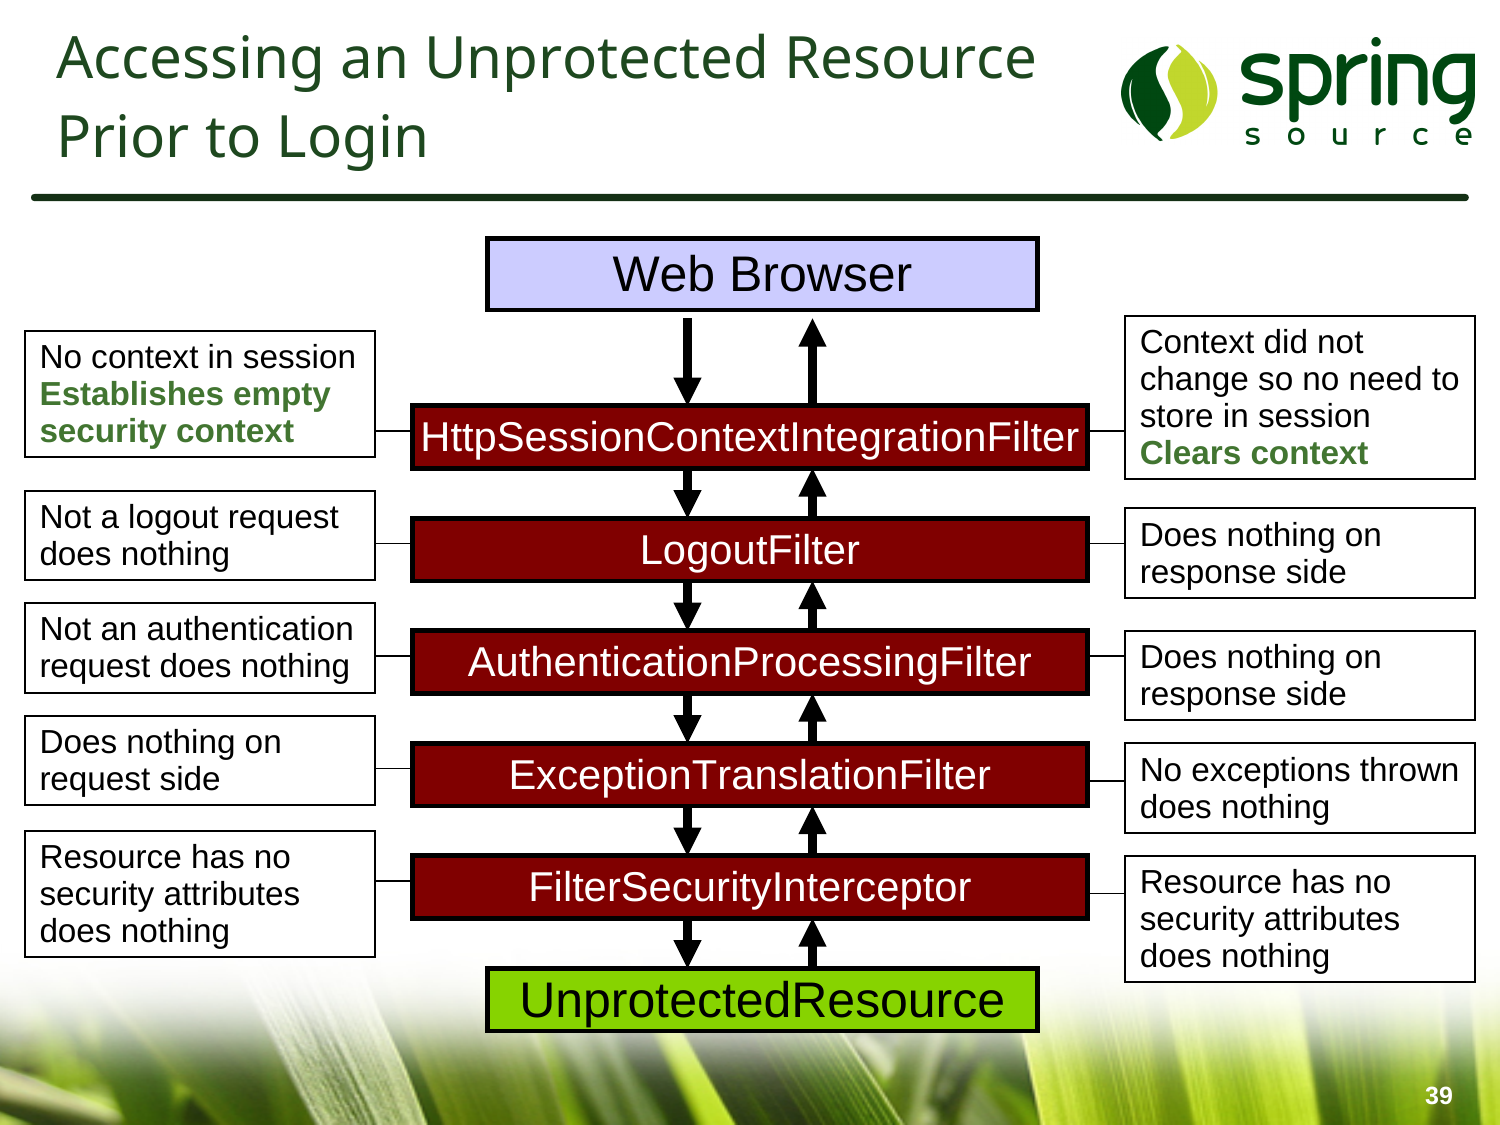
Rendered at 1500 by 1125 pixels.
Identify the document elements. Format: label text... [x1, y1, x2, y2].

text_box LogoutFilter [412, 518, 1088, 581]
text_box UnprotectedResource [487, 968, 1038, 1031]
text_box Does nothing on request side [24, 715, 376, 806]
text_box FilterSecurityInterceptor [412, 855, 1088, 919]
text_box Context did not change so no need to store in session Clears context [1124, 315, 1476, 480]
text_box Not an authentication request does nothing [24, 603, 376, 693]
picture [0, 944, 1500, 1125]
title Accessing an Unprotected Resource Prior to Login [56, 15, 1089, 176]
text_box Does nothing on response side [1124, 630, 1476, 721]
text_box Resource has no security attributes does nothing [1124, 855, 1476, 983]
picture [1121, 37, 1475, 145]
text_box Does nothing on response side [1124, 508, 1476, 598]
text_box No exceptions thrown does nothing [1124, 743, 1476, 833]
text_box Resource has no security attributes does nothing [24, 830, 376, 958]
text_box Not a logout request does nothing [24, 490, 376, 581]
text_box AuthenticationProcessingFilter [412, 630, 1088, 694]
text_box No context in session Establishes empty security context [24, 330, 376, 458]
text_box Web Browser [487, 238, 1038, 310]
picture [689, 944, 808, 968]
text_box HttpSessionContextIntegrationFilter [412, 405, 1088, 469]
text_box ExceptionTranslationFilter [412, 743, 1088, 806]
